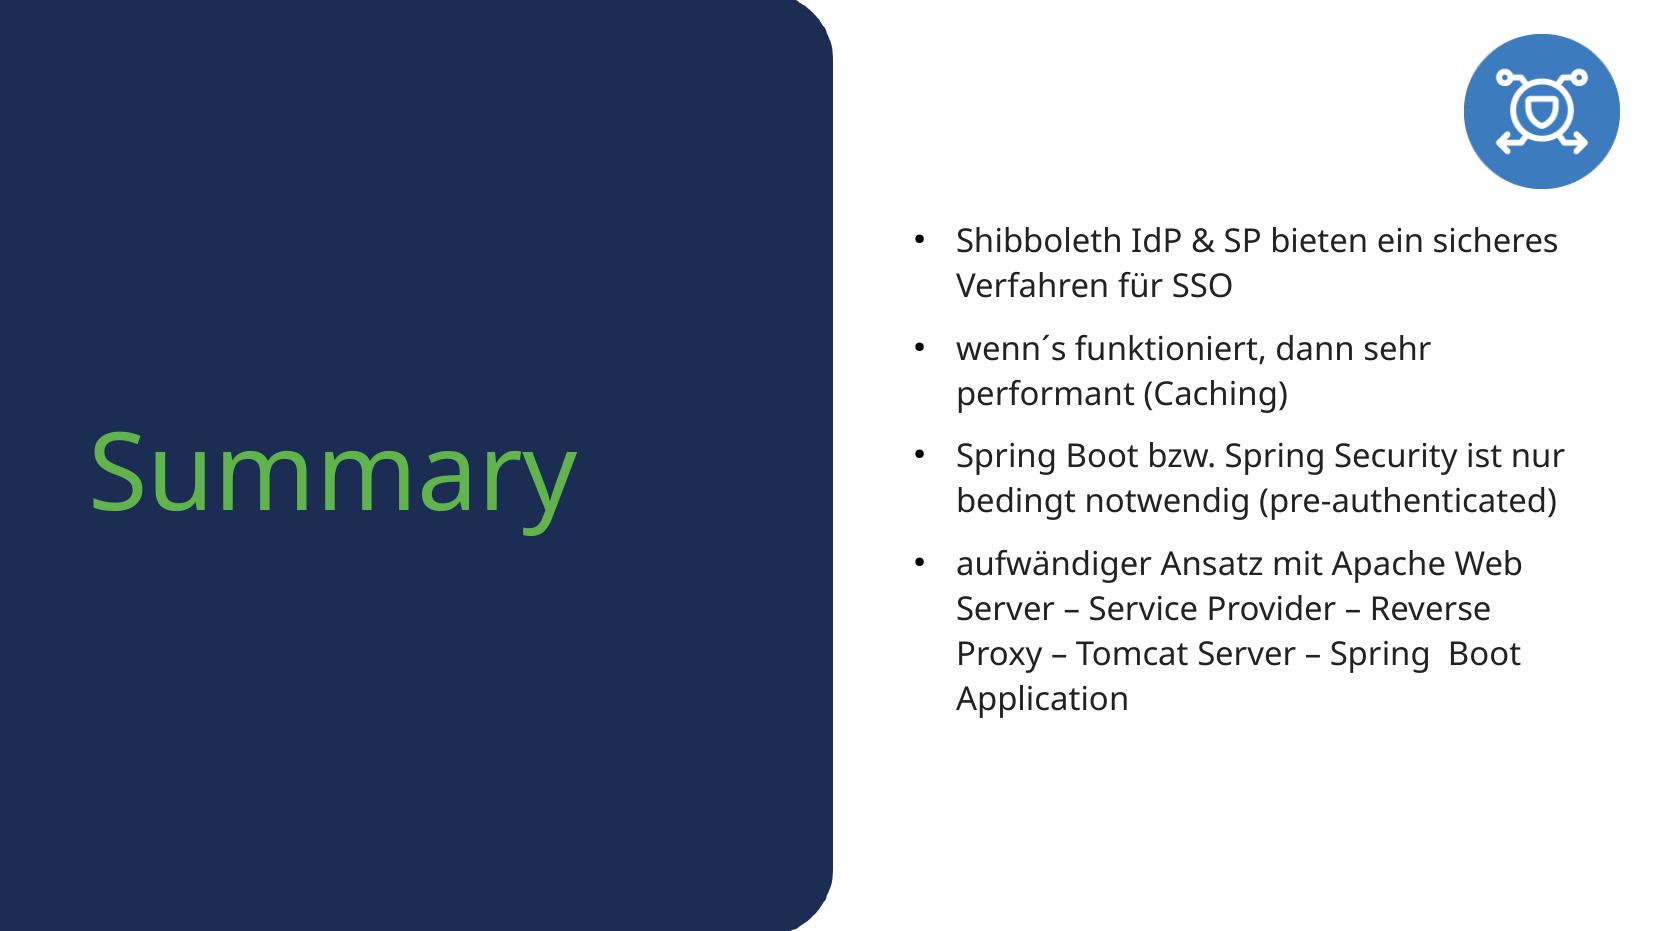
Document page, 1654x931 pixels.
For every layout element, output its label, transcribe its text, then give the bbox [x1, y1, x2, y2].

list Shibboleth IdP & SP bieten ein sicheres Verfahren für SSO wenn´s funktioniert, dann sehr performant (Caching) Spring Boot bzw. Spring Security ist nur bedingt notwendig (pre-authenticated) aufwändiger Ansatz mit Apache Web Server – Service Provider – Reverse Proxy – Tomcat Server – Spring Boot Application [900, 217, 1571, 758]
picture [0, 0, 833, 931]
title Summary [88, 37, 737, 901]
picture [1464, 34, 1620, 189]
